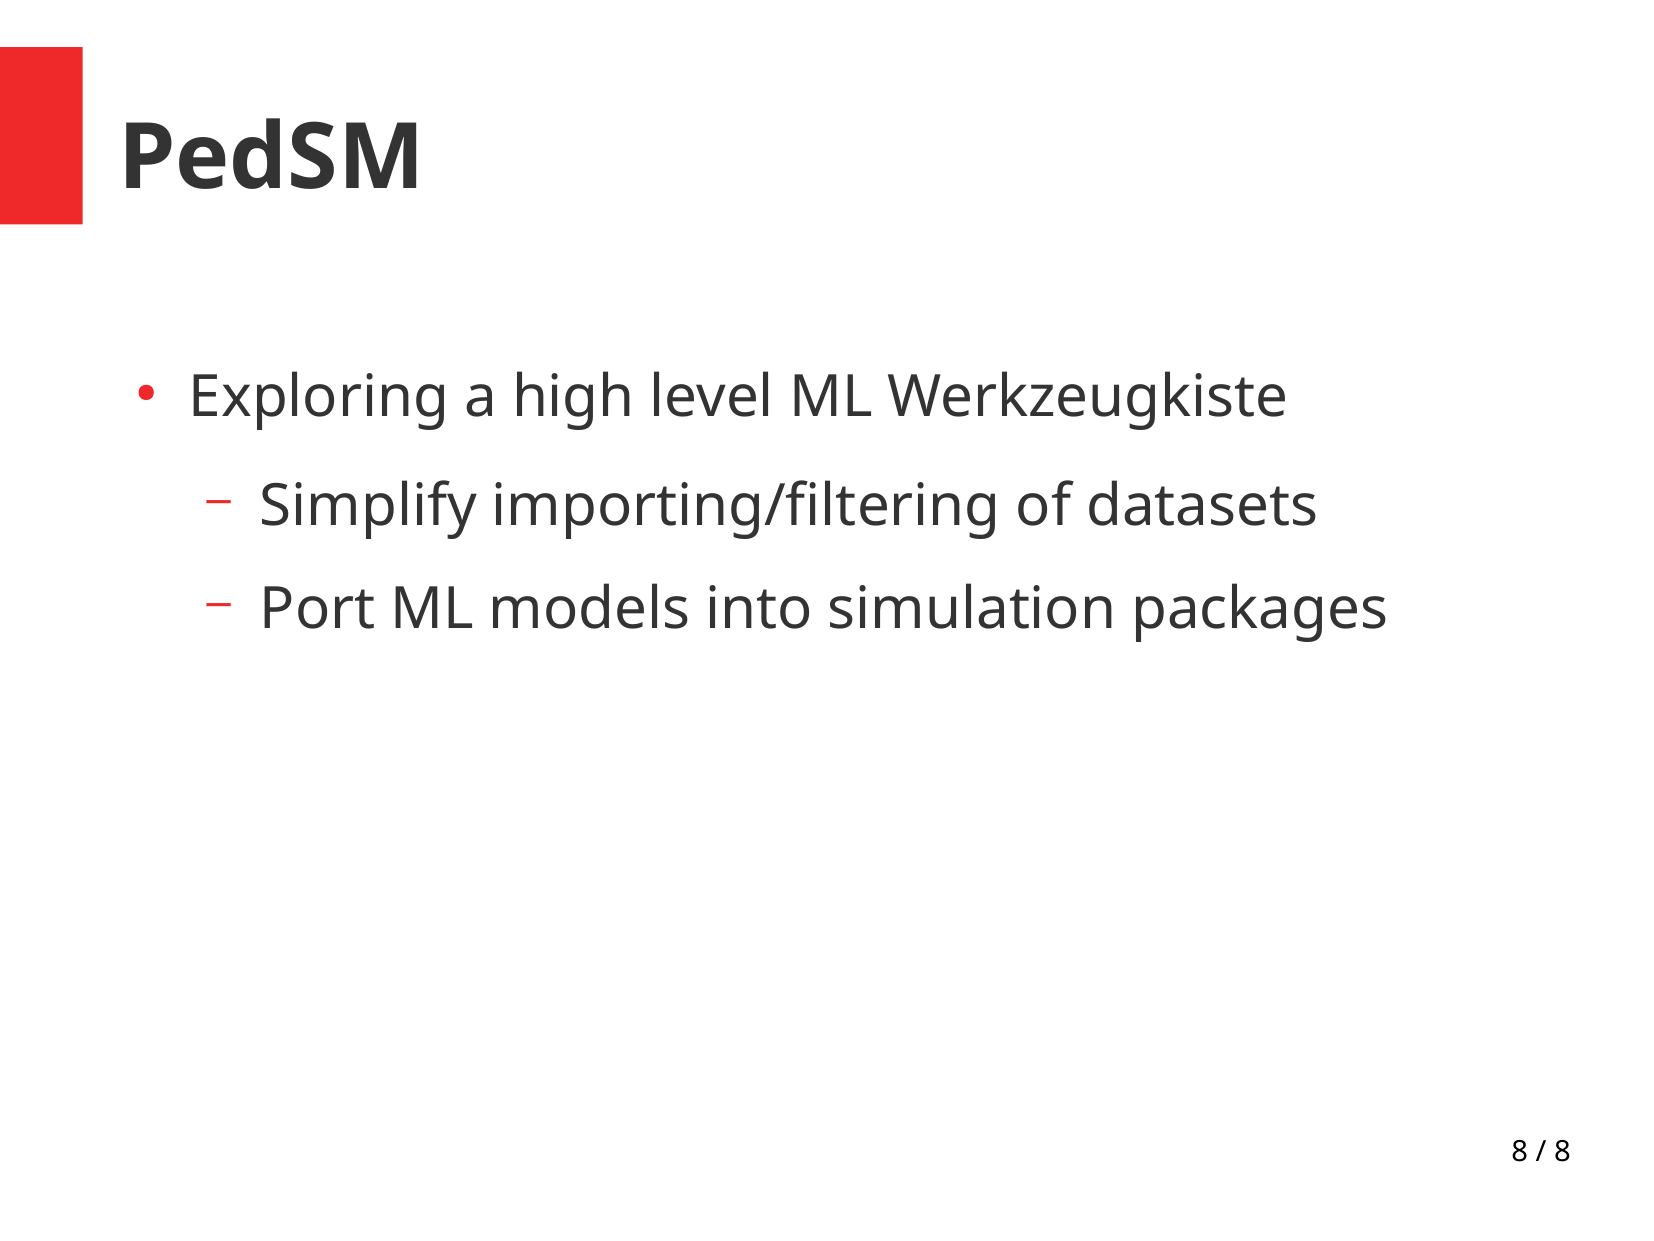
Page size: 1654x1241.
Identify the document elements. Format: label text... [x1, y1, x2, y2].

title PedSM [118, 49, 1571, 257]
list Exploring a high level ML Werkzeugkiste Simplify importing/filtering of datasets Port ML models into simulation packages [118, 354, 1536, 736]
